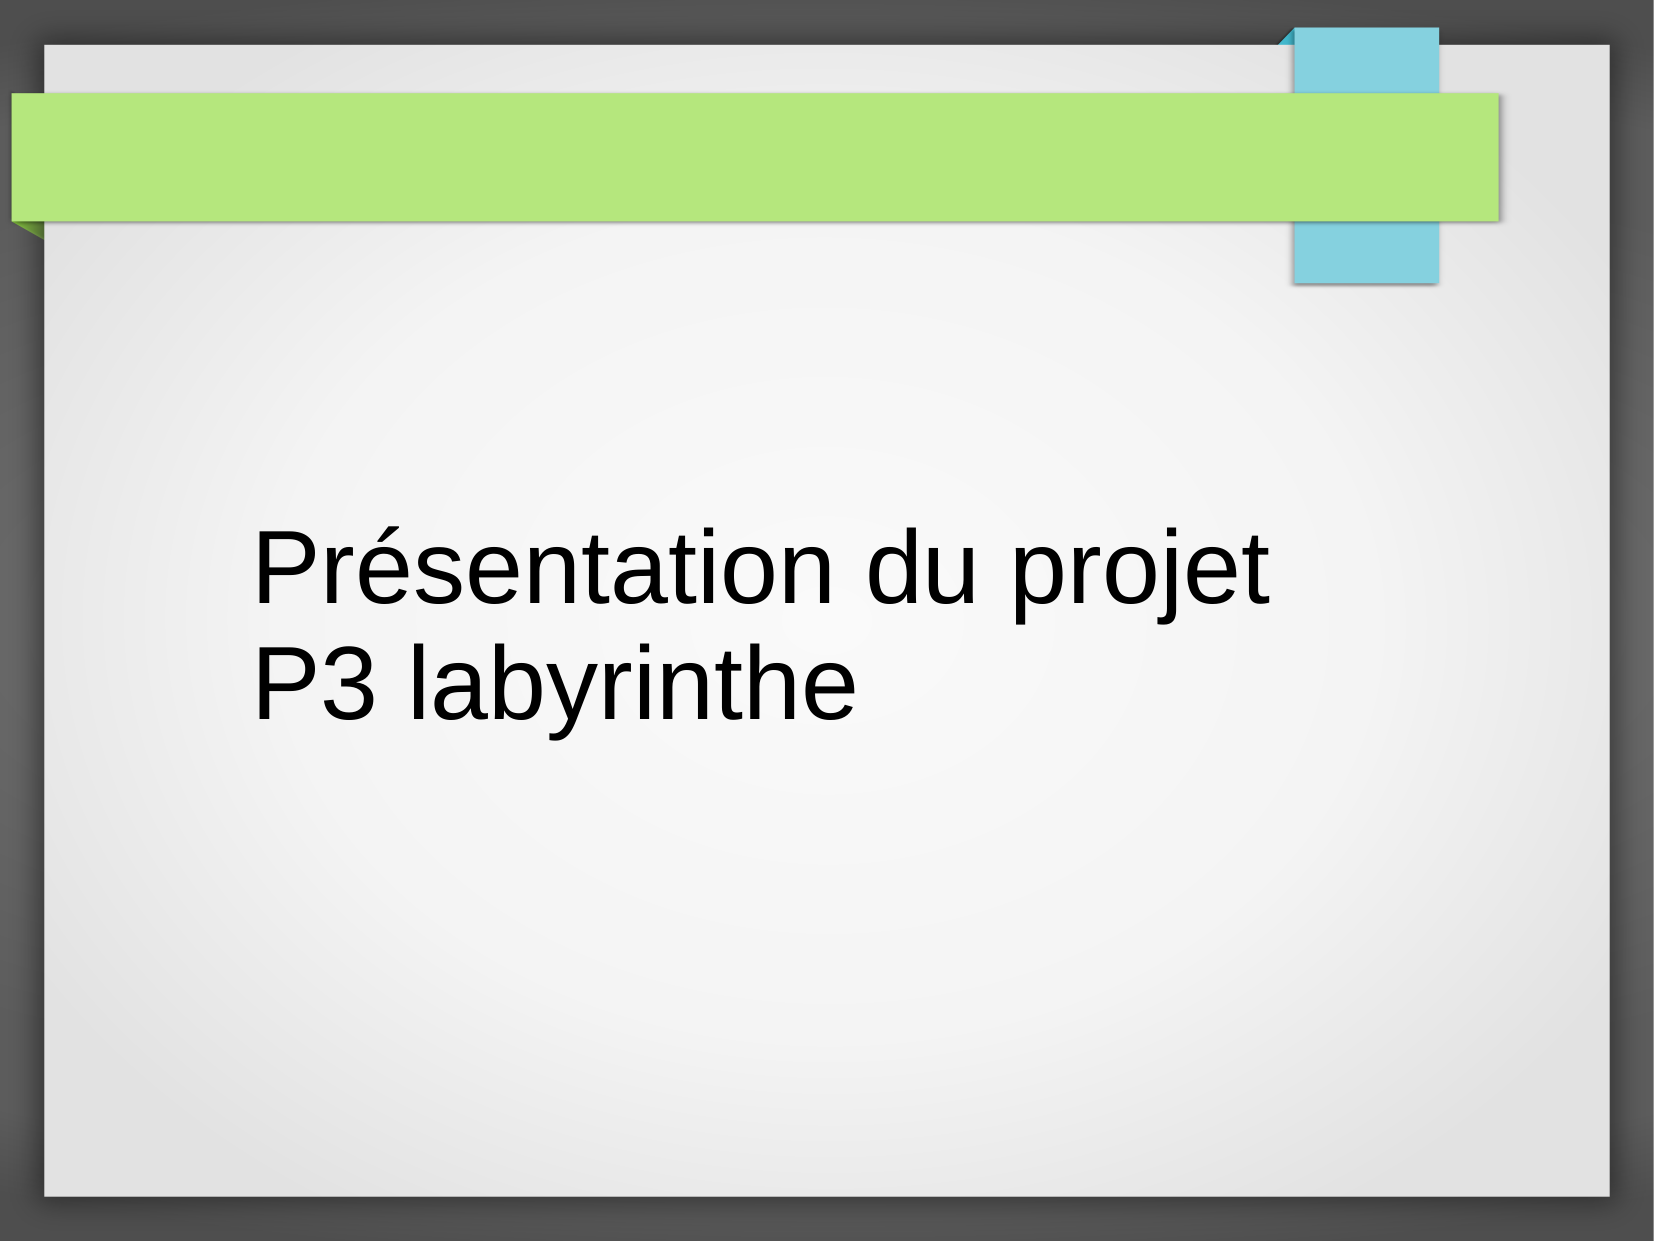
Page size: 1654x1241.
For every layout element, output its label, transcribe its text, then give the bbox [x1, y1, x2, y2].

text_box Présentation du projet P3 labyrinthe [236, 501, 1418, 798]
picture [0, 0, 1654, 1241]
